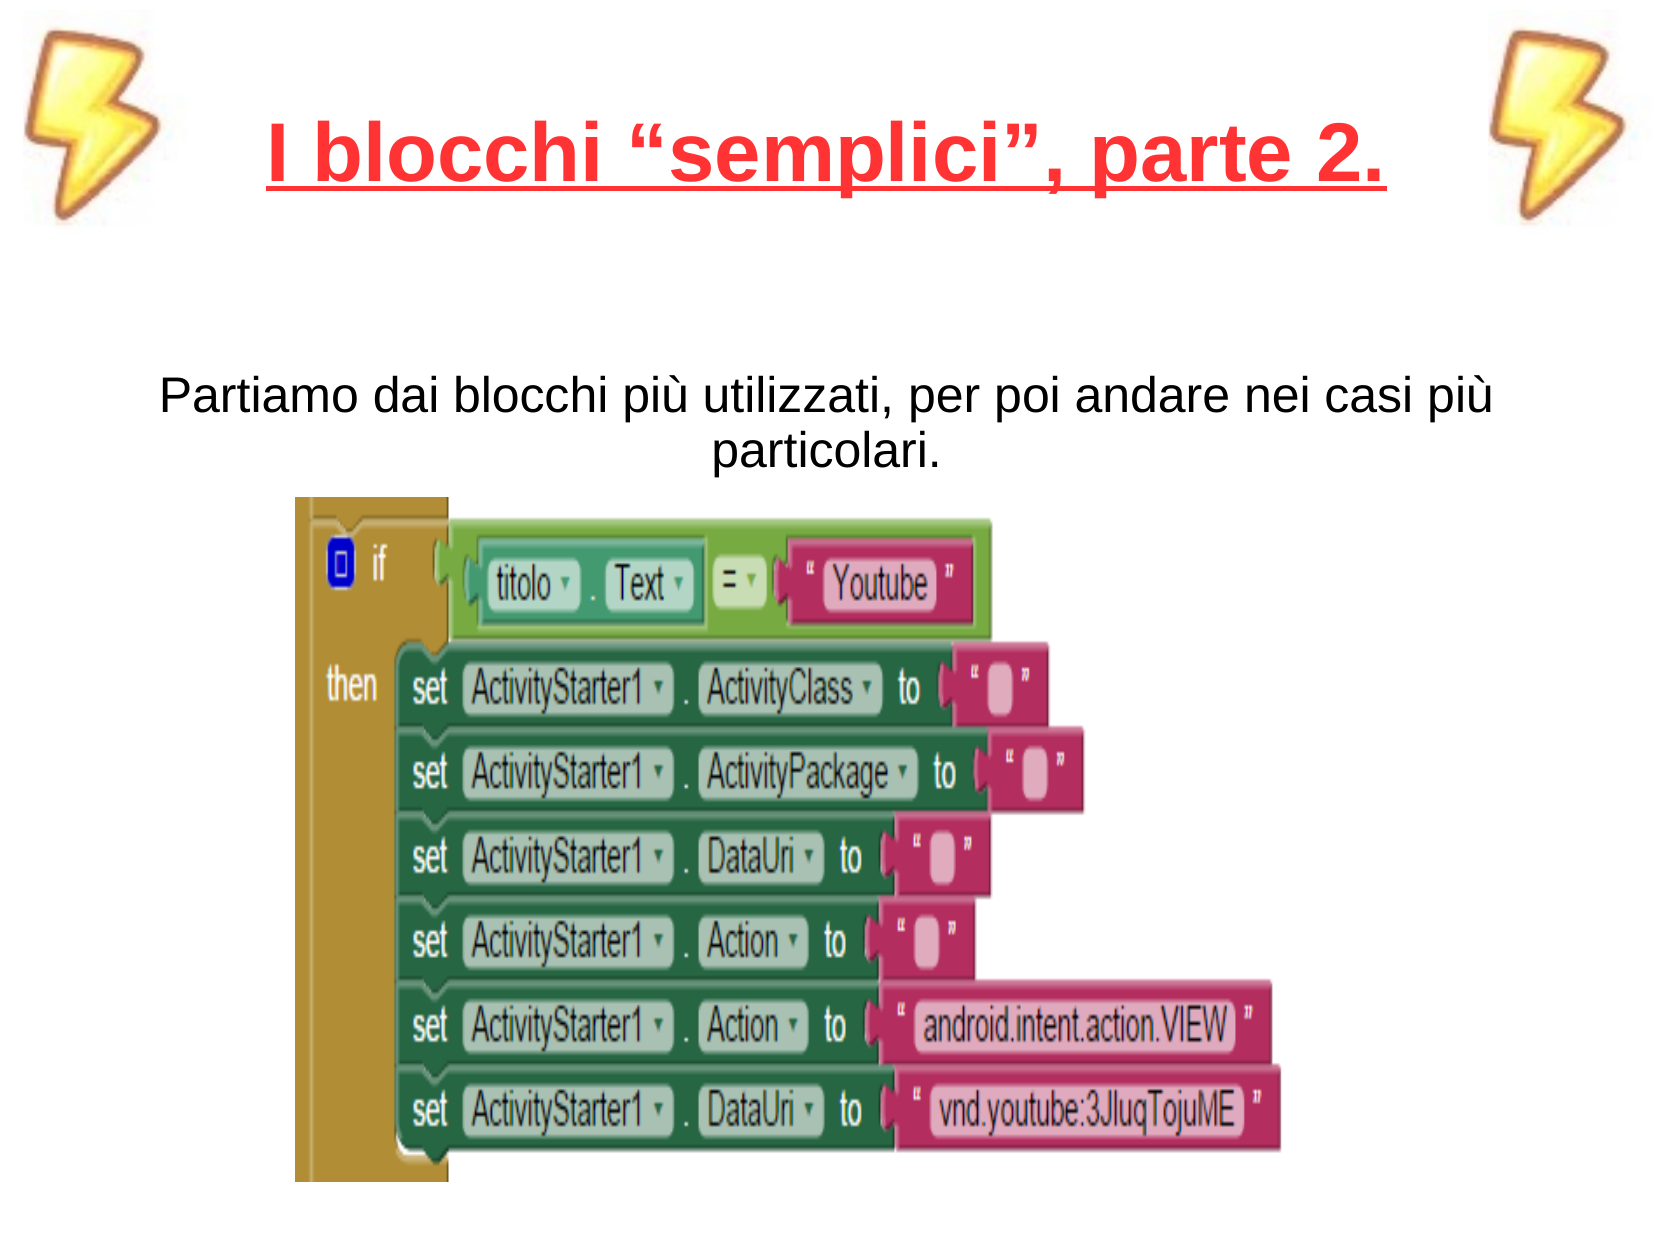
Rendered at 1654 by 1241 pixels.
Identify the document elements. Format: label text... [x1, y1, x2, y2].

picture [295, 497, 1304, 1182]
title I blocchi “semplici”, parte 2. [82, 49, 1571, 257]
picture [1488, 10, 1654, 237]
subtitle Partiamo dai blocchi più utilizzati, per poi andare nei casi più particolari. [82, 290, 1571, 556]
picture [23, 10, 189, 237]
